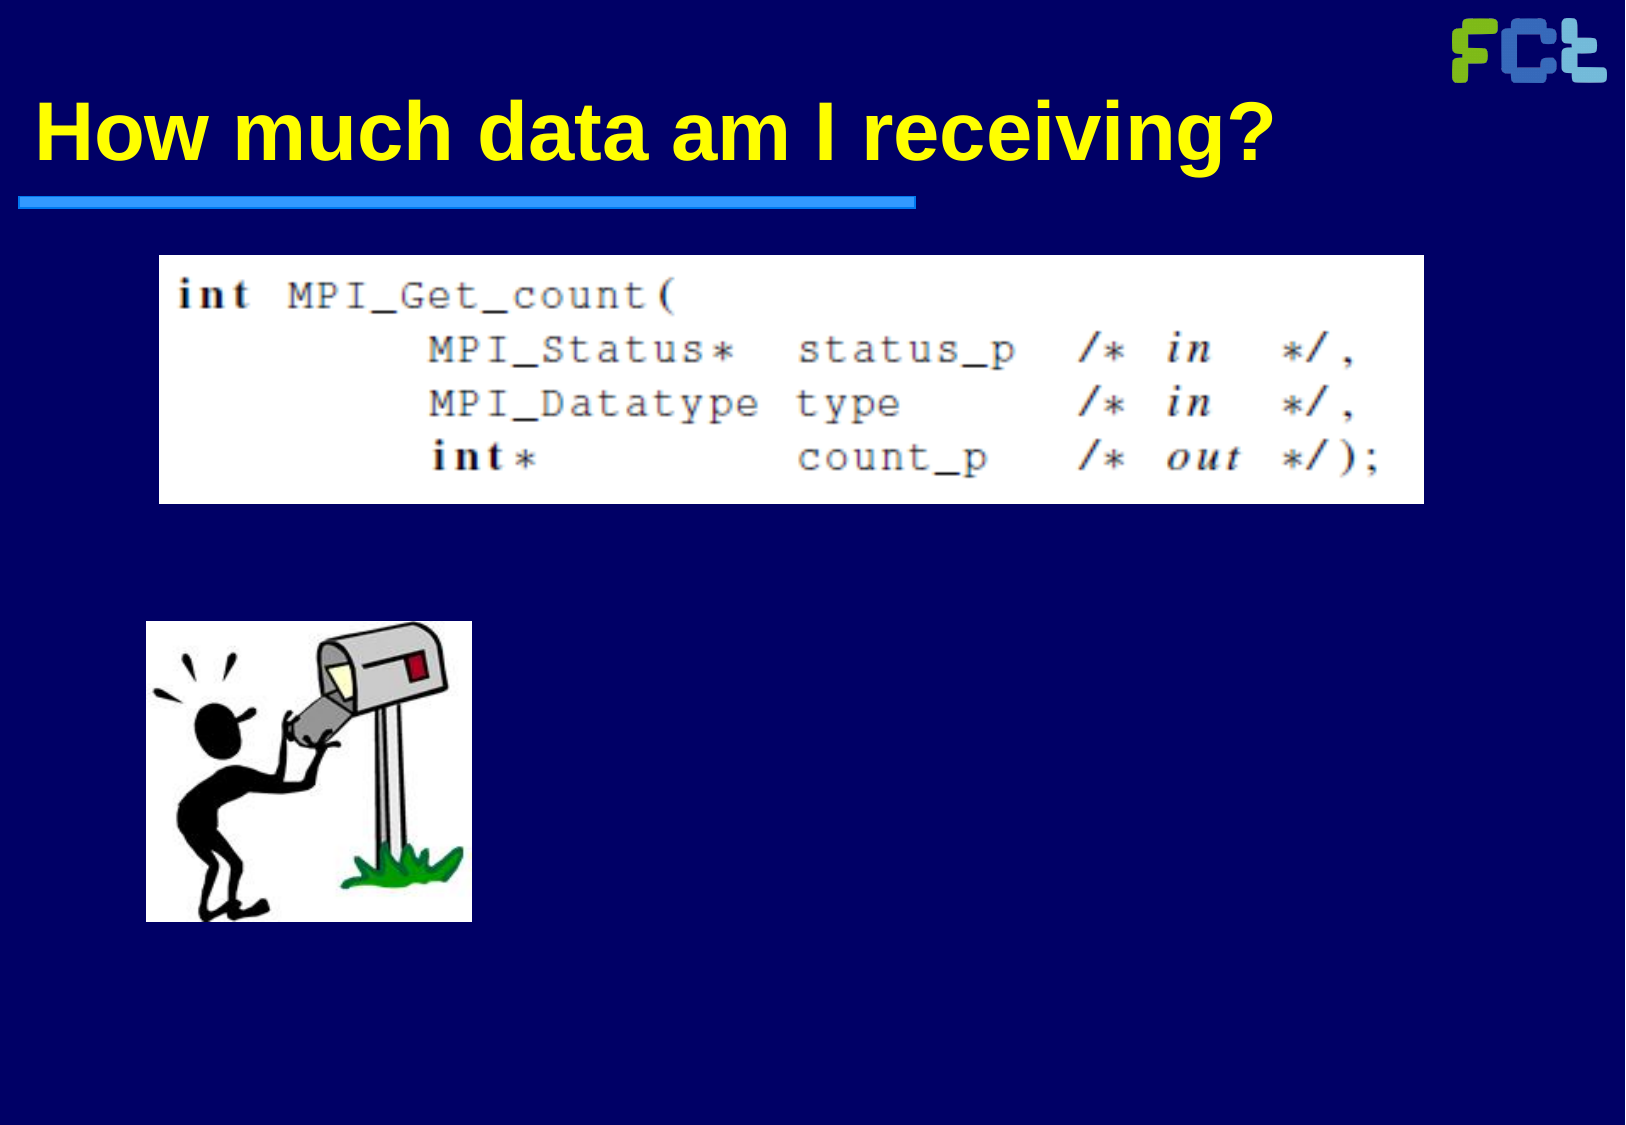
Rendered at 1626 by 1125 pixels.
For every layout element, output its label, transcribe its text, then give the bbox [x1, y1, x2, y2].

title How much data am I receiving? [19, 7, 1606, 185]
picture [146, 621, 472, 922]
picture [159, 255, 1424, 504]
